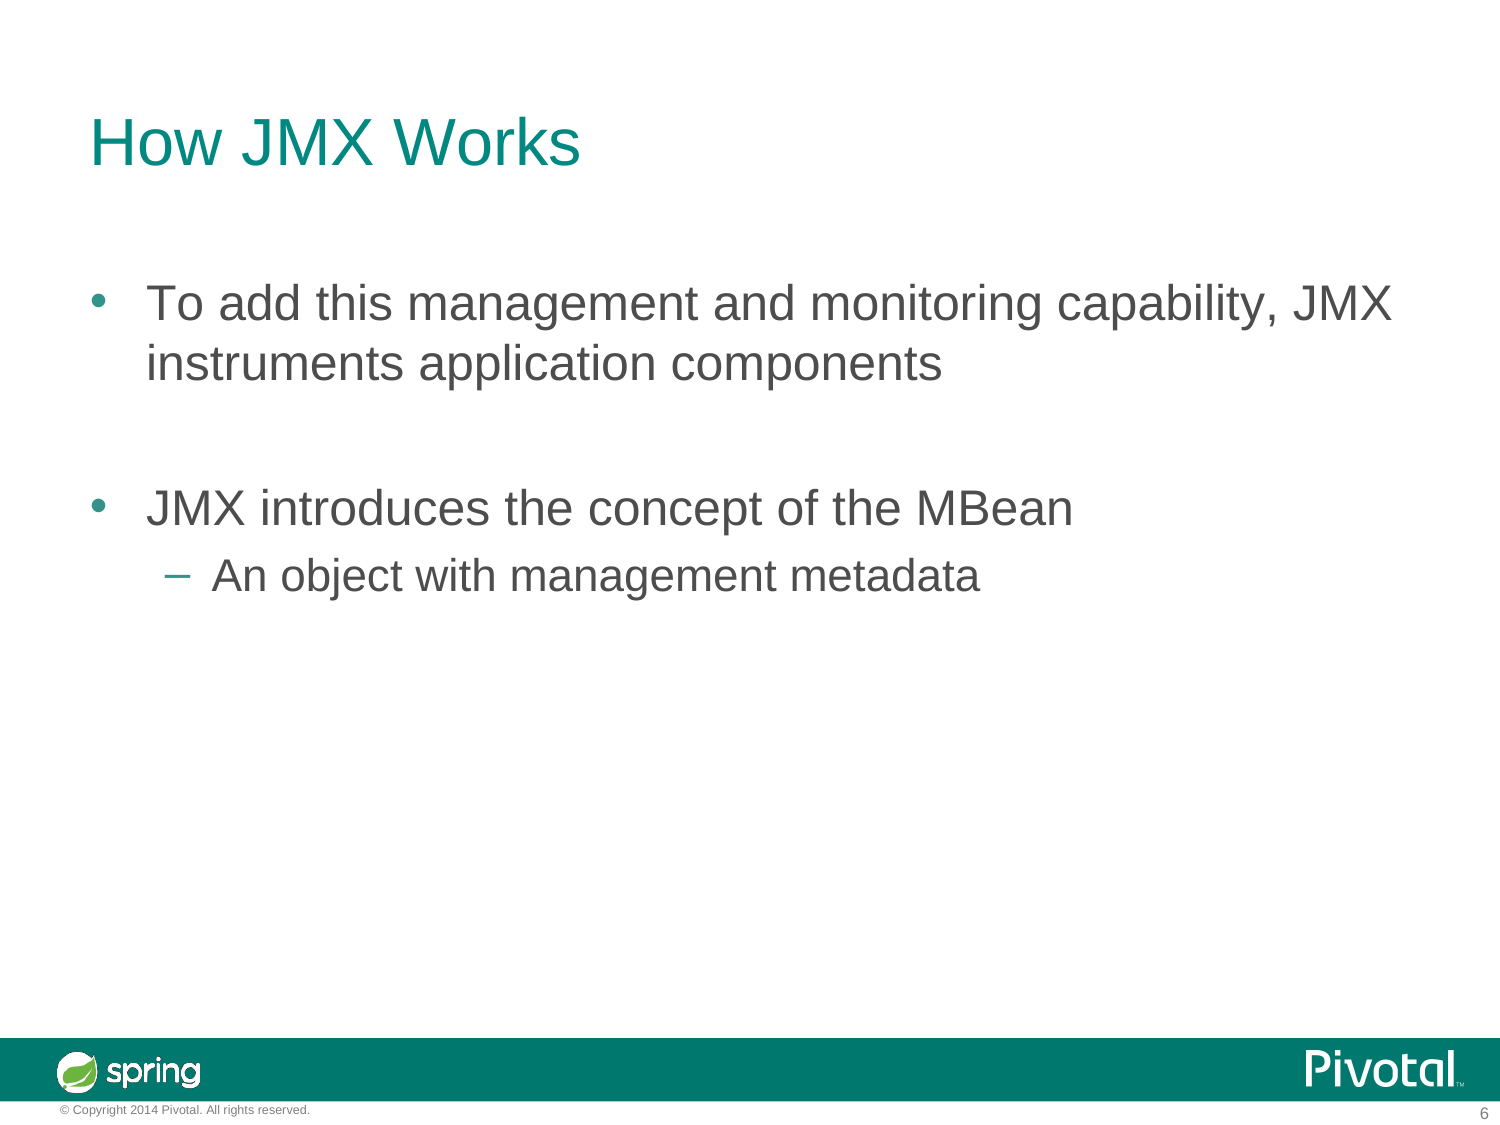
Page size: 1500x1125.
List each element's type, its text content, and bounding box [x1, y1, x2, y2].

title How JMX Works [75, 45, 1426, 233]
picture [32, 1041, 210, 1103]
picture [1306, 1050, 1464, 1087]
list To add this management and monitoring capability, JMX instruments application components JMX introduces the concept of the MBean An object with management metadata [75, 262, 1426, 1005]
